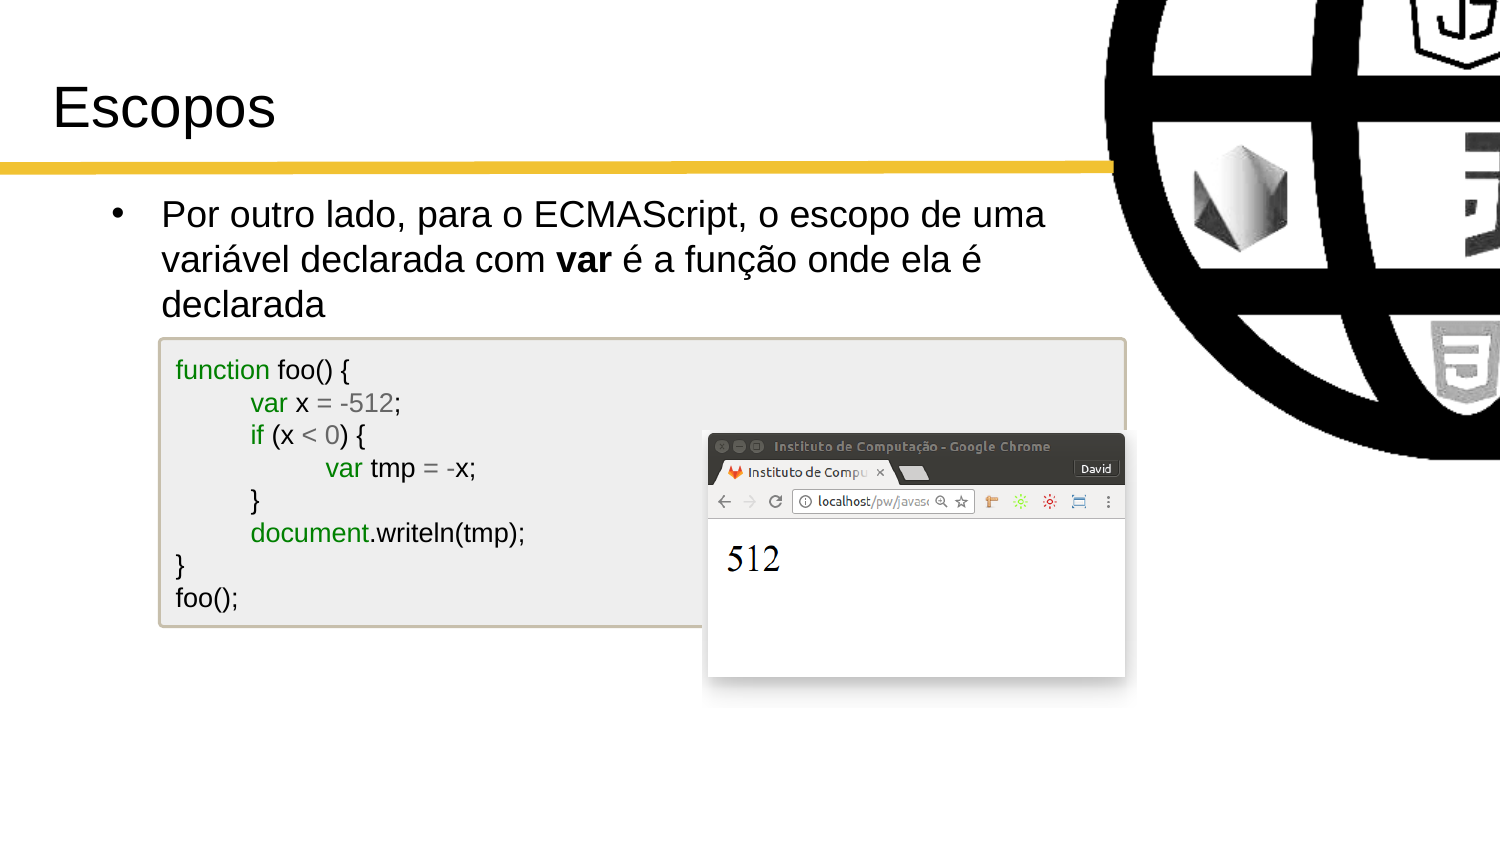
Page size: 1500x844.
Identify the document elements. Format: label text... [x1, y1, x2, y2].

text_box function foo() { var x = -512; if (x < 0) { var tmp = -x; } document.writeln(tmp); } foo(); [159, 338, 1126, 627]
text_box Escopos [37, 33, 1463, 175]
picture [702, 0, 1500, 708]
text_box Por outro lado, para o ECMAScript, o escopo de uma variável declarada com var é a função onde ela é declarada [89, 182, 1105, 790]
